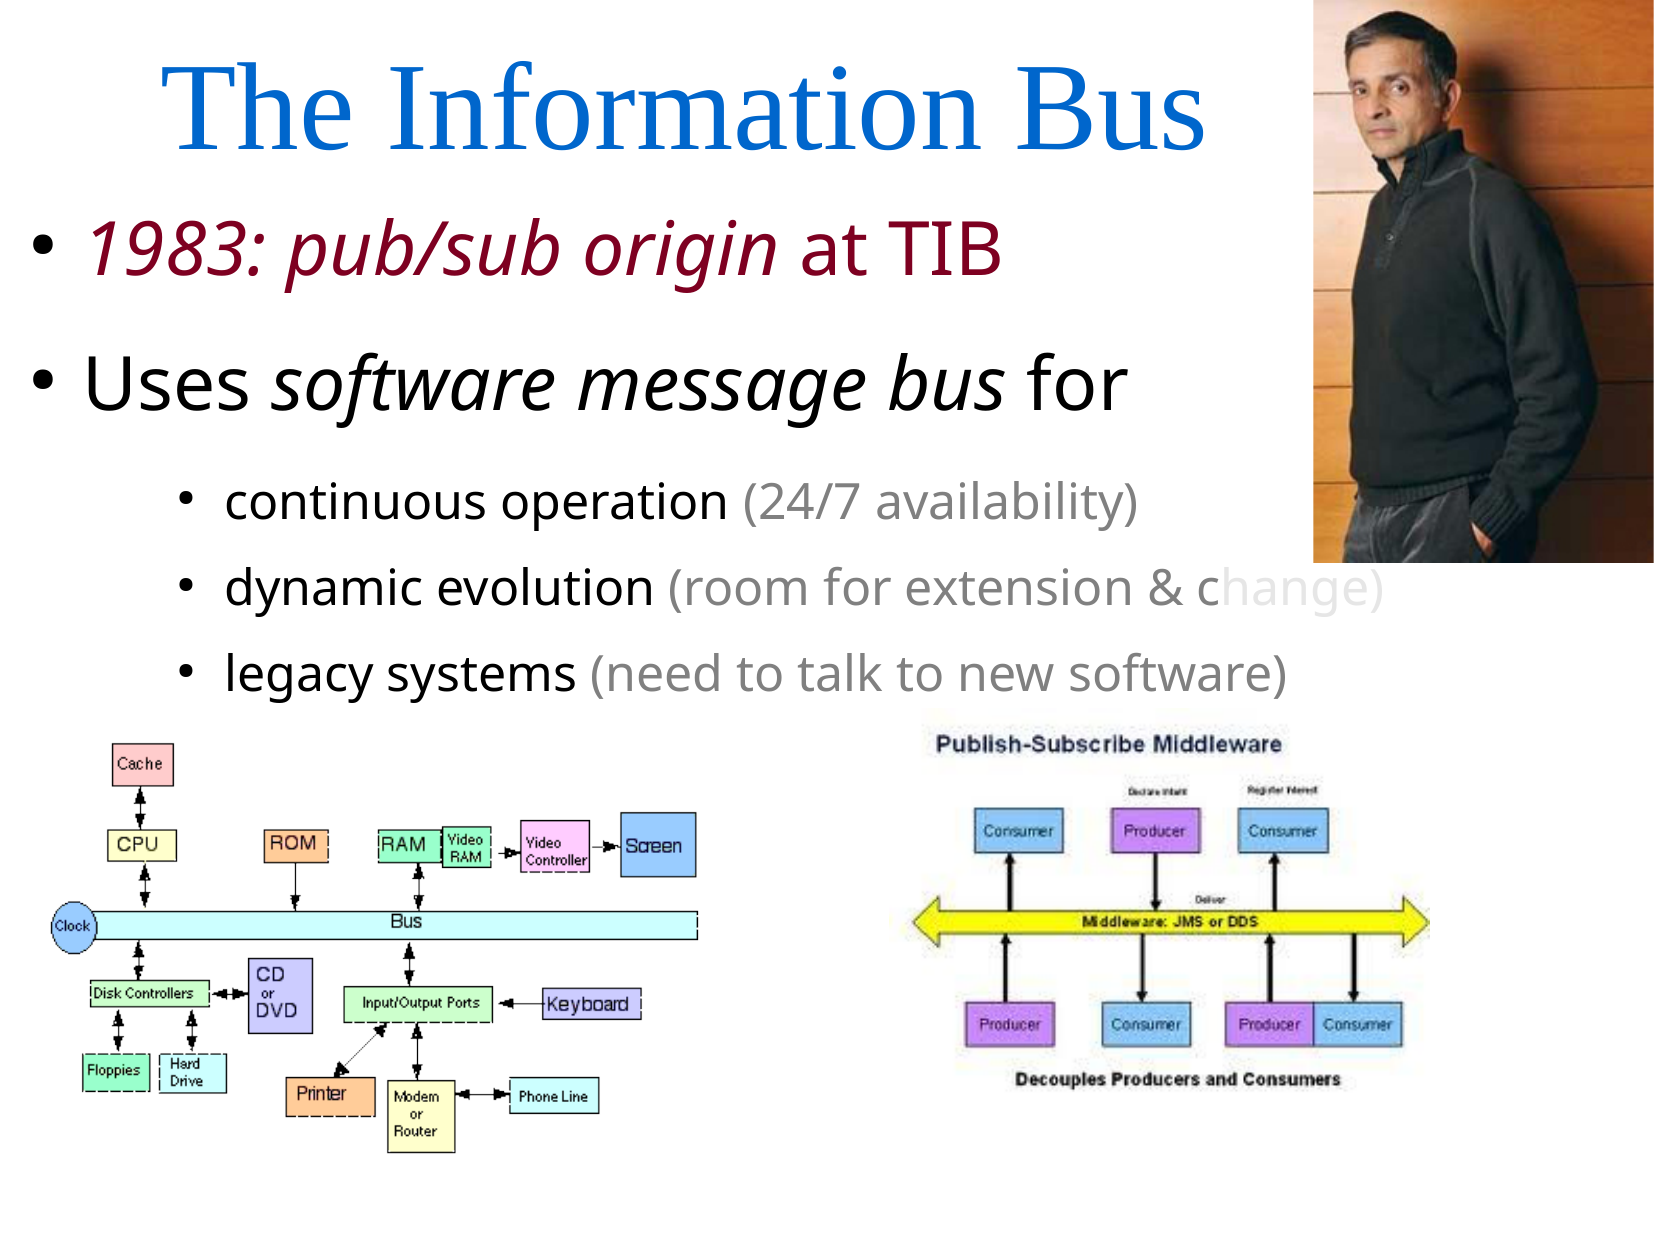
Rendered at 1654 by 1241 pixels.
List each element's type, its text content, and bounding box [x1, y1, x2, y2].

title The Information Bus [82, 31, 1288, 184]
list 1983: pub/sub origin at TIB Uses software message bus for continuous operation (24/7 availability) dynamic evolution (room for extension & change) legacy systems (need to talk to new software) [11, 194, 1630, 1176]
picture [889, 708, 1430, 1113]
picture [29, 726, 733, 1196]
picture [1313, 0, 1654, 563]
